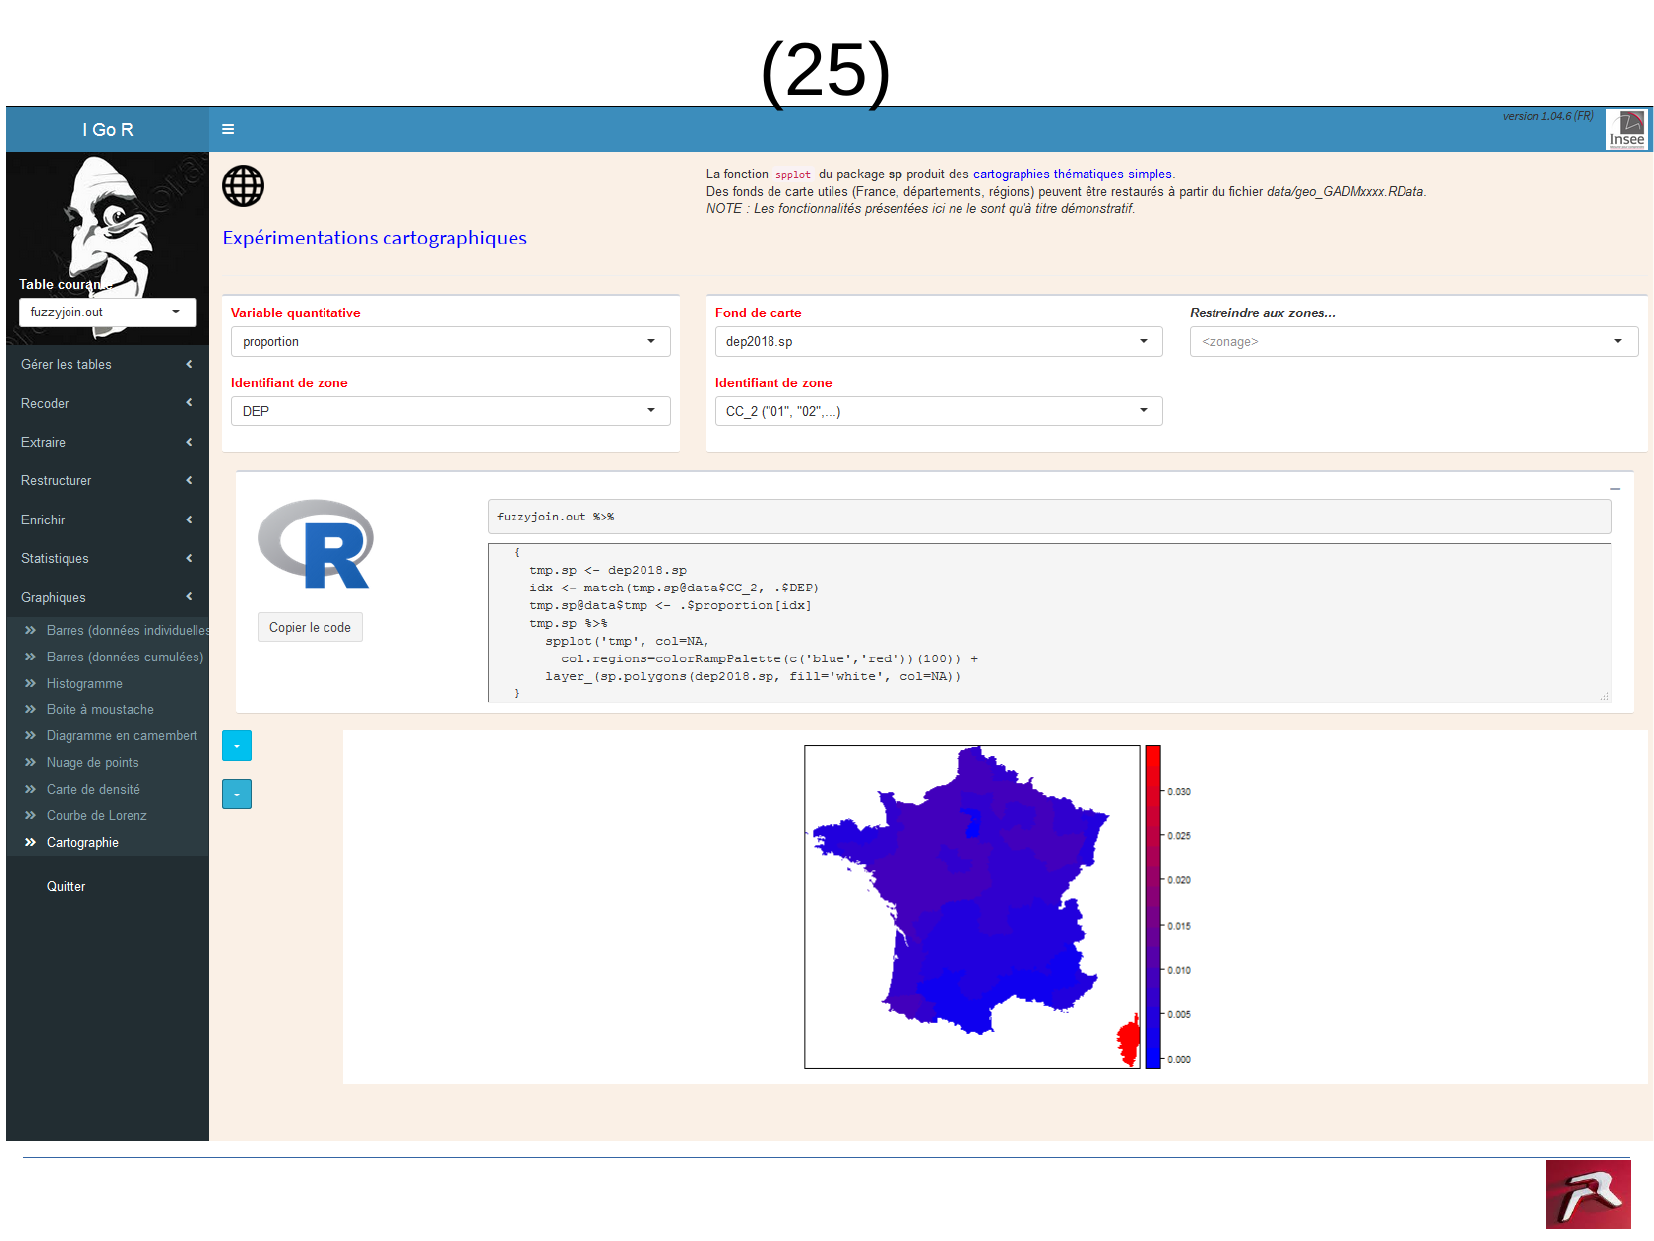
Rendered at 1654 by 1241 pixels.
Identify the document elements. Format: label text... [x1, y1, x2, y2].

picture [1546, 1160, 1631, 1229]
title (25) [82, 27, 1571, 112]
picture [6, 106, 1654, 1141]
